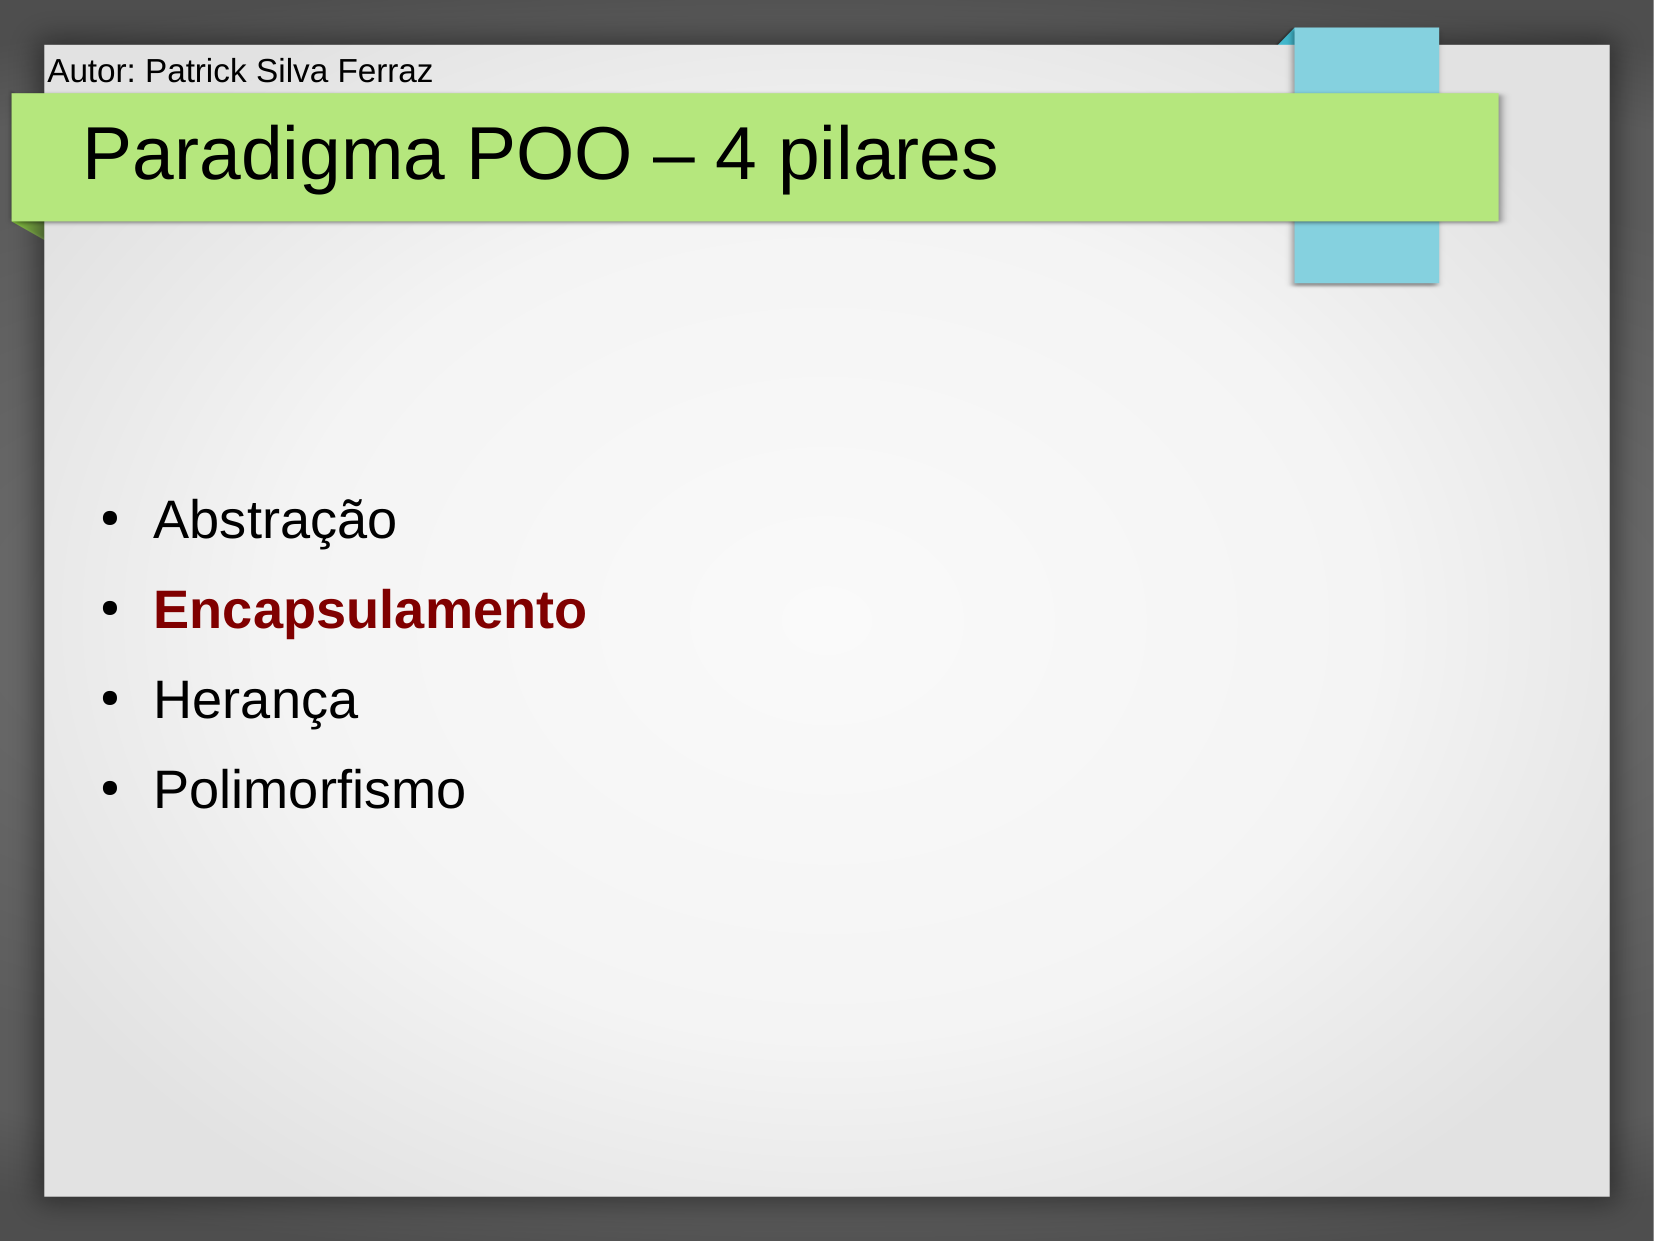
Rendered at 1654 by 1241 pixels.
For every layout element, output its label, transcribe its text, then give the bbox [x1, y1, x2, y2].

picture [0, 0, 1654, 1241]
list Abstração Encapsulamento Herança Polimorfismo [82, 295, 1571, 1015]
text_box Autor: Patrick Silva Ferraz [47, 47, 876, 95]
title Paradigma POO – 4 pilares [82, 94, 1264, 213]
